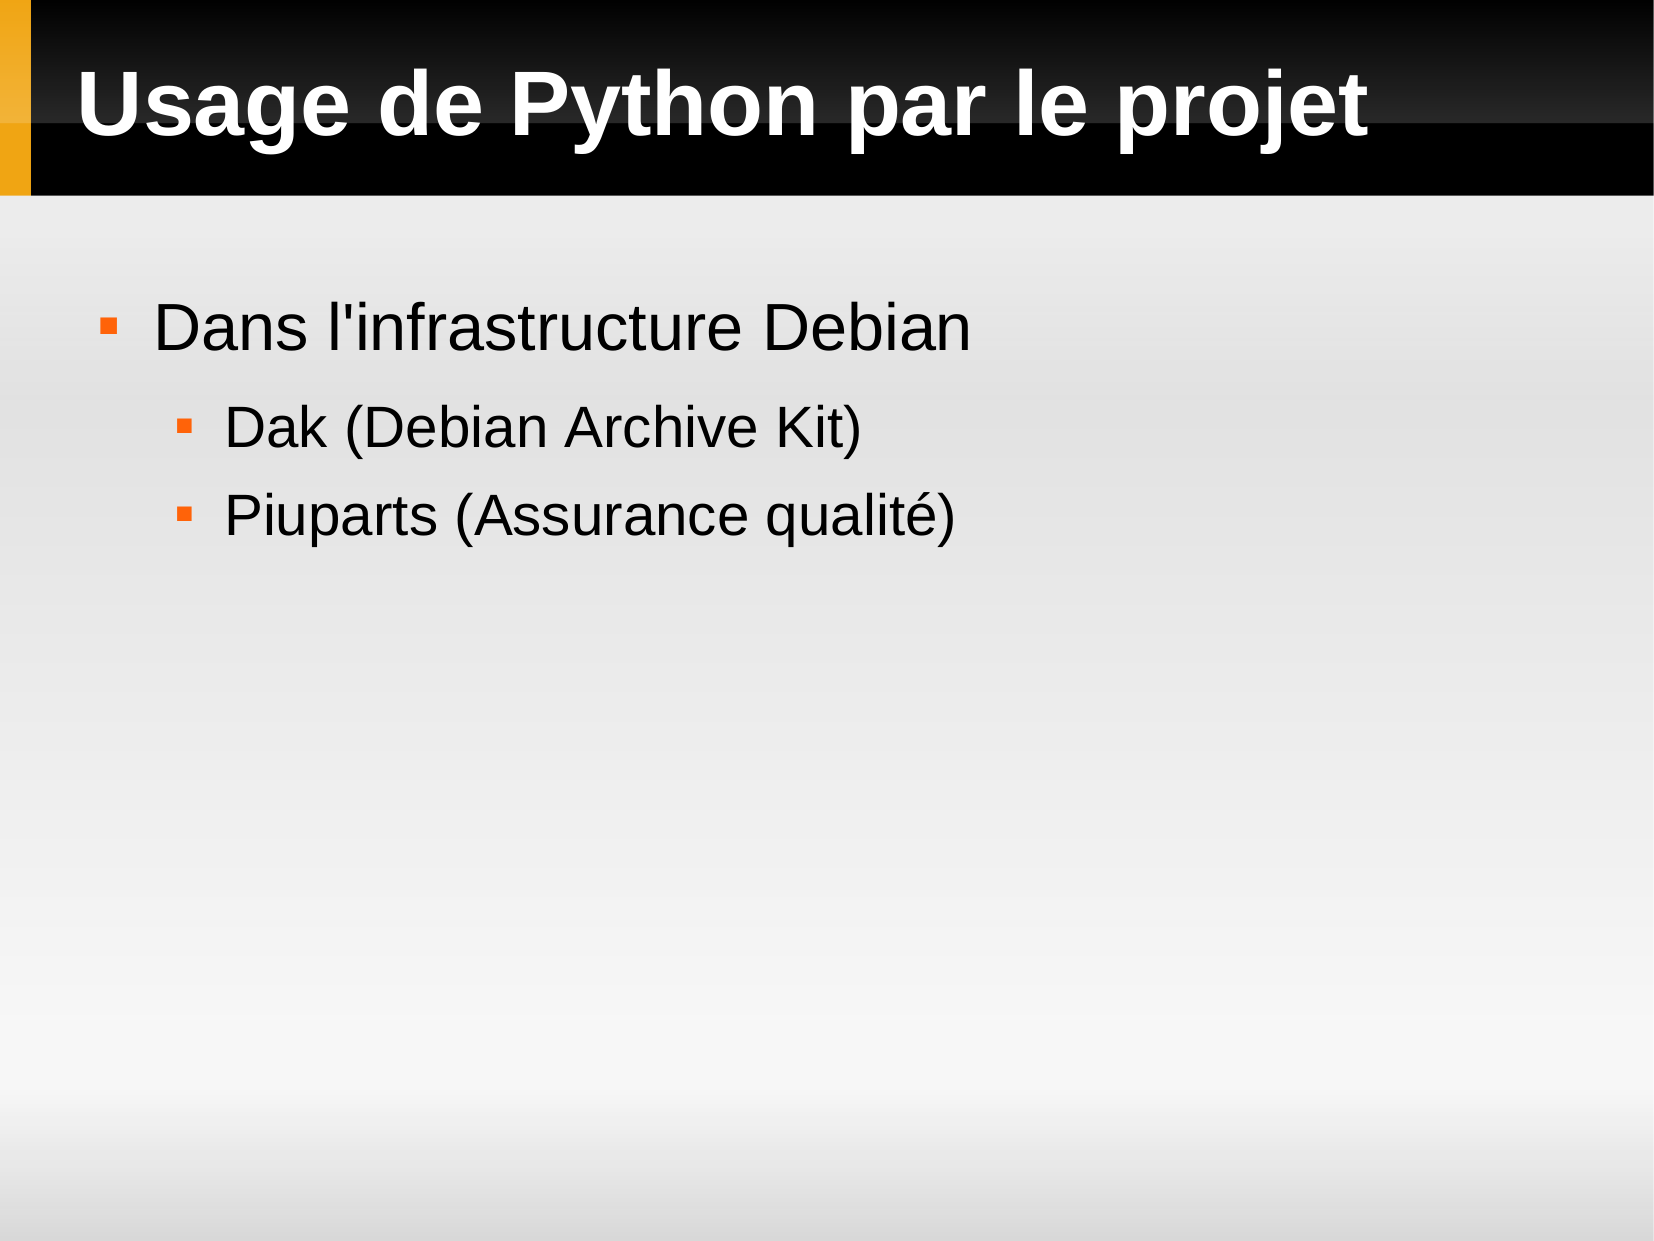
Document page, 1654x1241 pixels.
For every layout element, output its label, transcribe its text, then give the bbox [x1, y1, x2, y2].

title Usage de Python par le projet [76, 0, 1565, 208]
list Dans l'infrastructure Debian Dak (Debian Archive Kit) Piuparts (Assurance qualité) [82, 290, 1571, 1109]
picture [0, 0, 1654, 1241]
